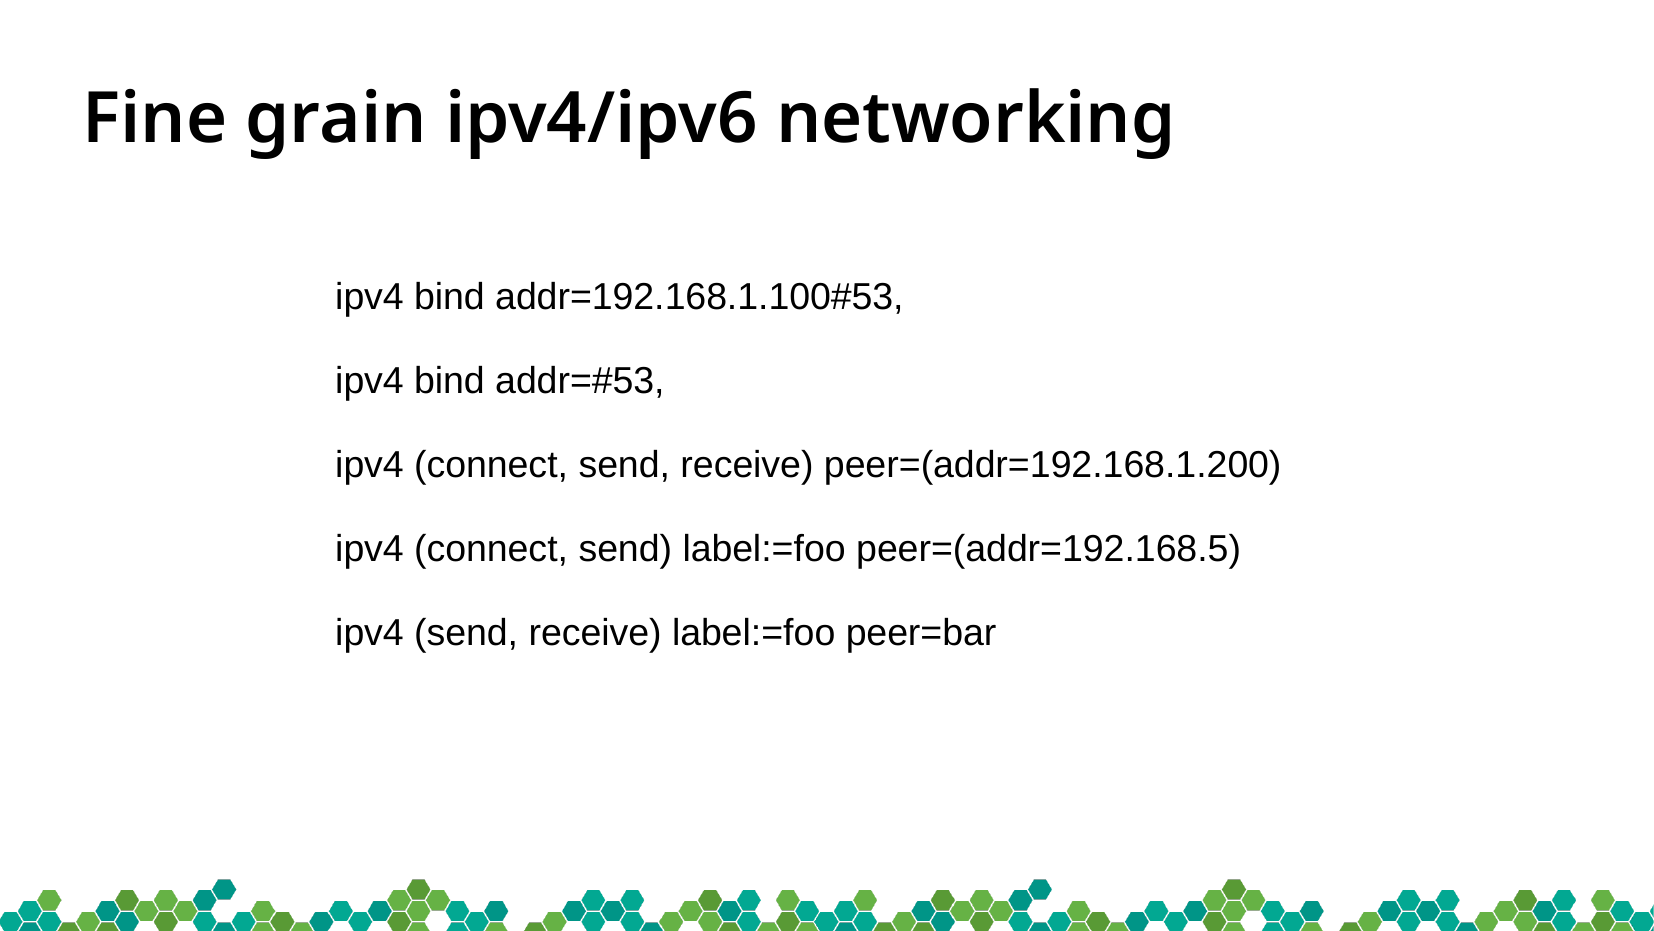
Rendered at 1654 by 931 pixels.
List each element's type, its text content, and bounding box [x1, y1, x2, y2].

picture [0, 871, 1654, 931]
text_box ipv4 bind addr=192.168.1.100#53, ipv4 bind addr=#53, ipv4 (connect, send, receive) peer=(addr=192.168.1.200) ipv4 (connect, send) label:=foo peer=(addr=192.168.5) ipv4 (send, receive) label:=foo peer=bar [320, 268, 1297, 703]
title Fine grain ipv4/ipv6 networking [82, 37, 1571, 193]
